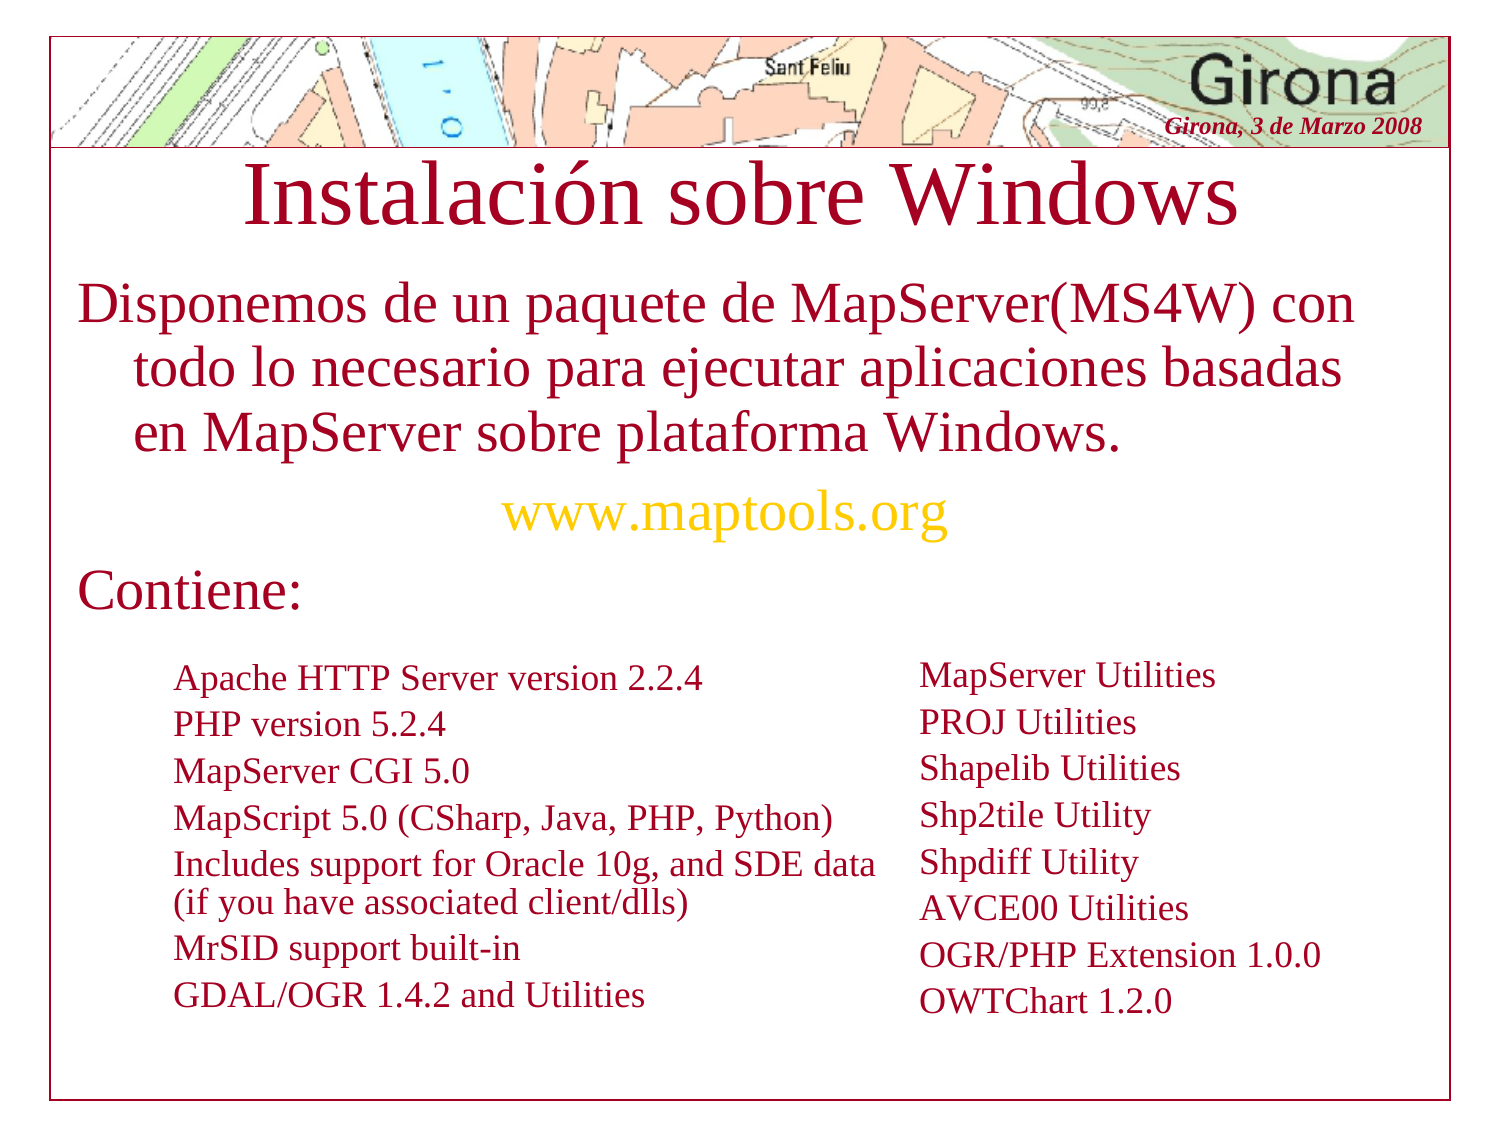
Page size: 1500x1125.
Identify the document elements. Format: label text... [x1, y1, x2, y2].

picture [51, 37, 1448, 147]
text_box Apache HTTP Server version 2.2.4 PHP version 5.2.4 MapServer CGI 5.0 MapScript 5.0 (CSharp, Java, PHP, Python) Includes support for Oracle 10g, and SDE data (if you have associated client/dlls) MrSID support built-in GDAL/OGR 1.4.2 and Utilities [158, 652, 904, 1023]
title Instalación sobre Windows [111, 131, 1374, 257]
picture [1338, 124, 1348, 131]
picture [1310, 120, 1316, 131]
list Disponemos de un paquete de MapServer(MS4W) con todo lo necesario para ejecutar aplicaciones basadas en MapServer sobre plataforma Windows. www.maptools.org Contiene: [62, 262, 1388, 1101]
text_box MapServer Utilities PROJ Utilities Shapelib Utilities Shp2tile Utility Shpdiff Utility AVCE00 Utilities OGR/PHP Extension 1.0.0 OWTChart 1.2.0 [904, 649, 1417, 1030]
